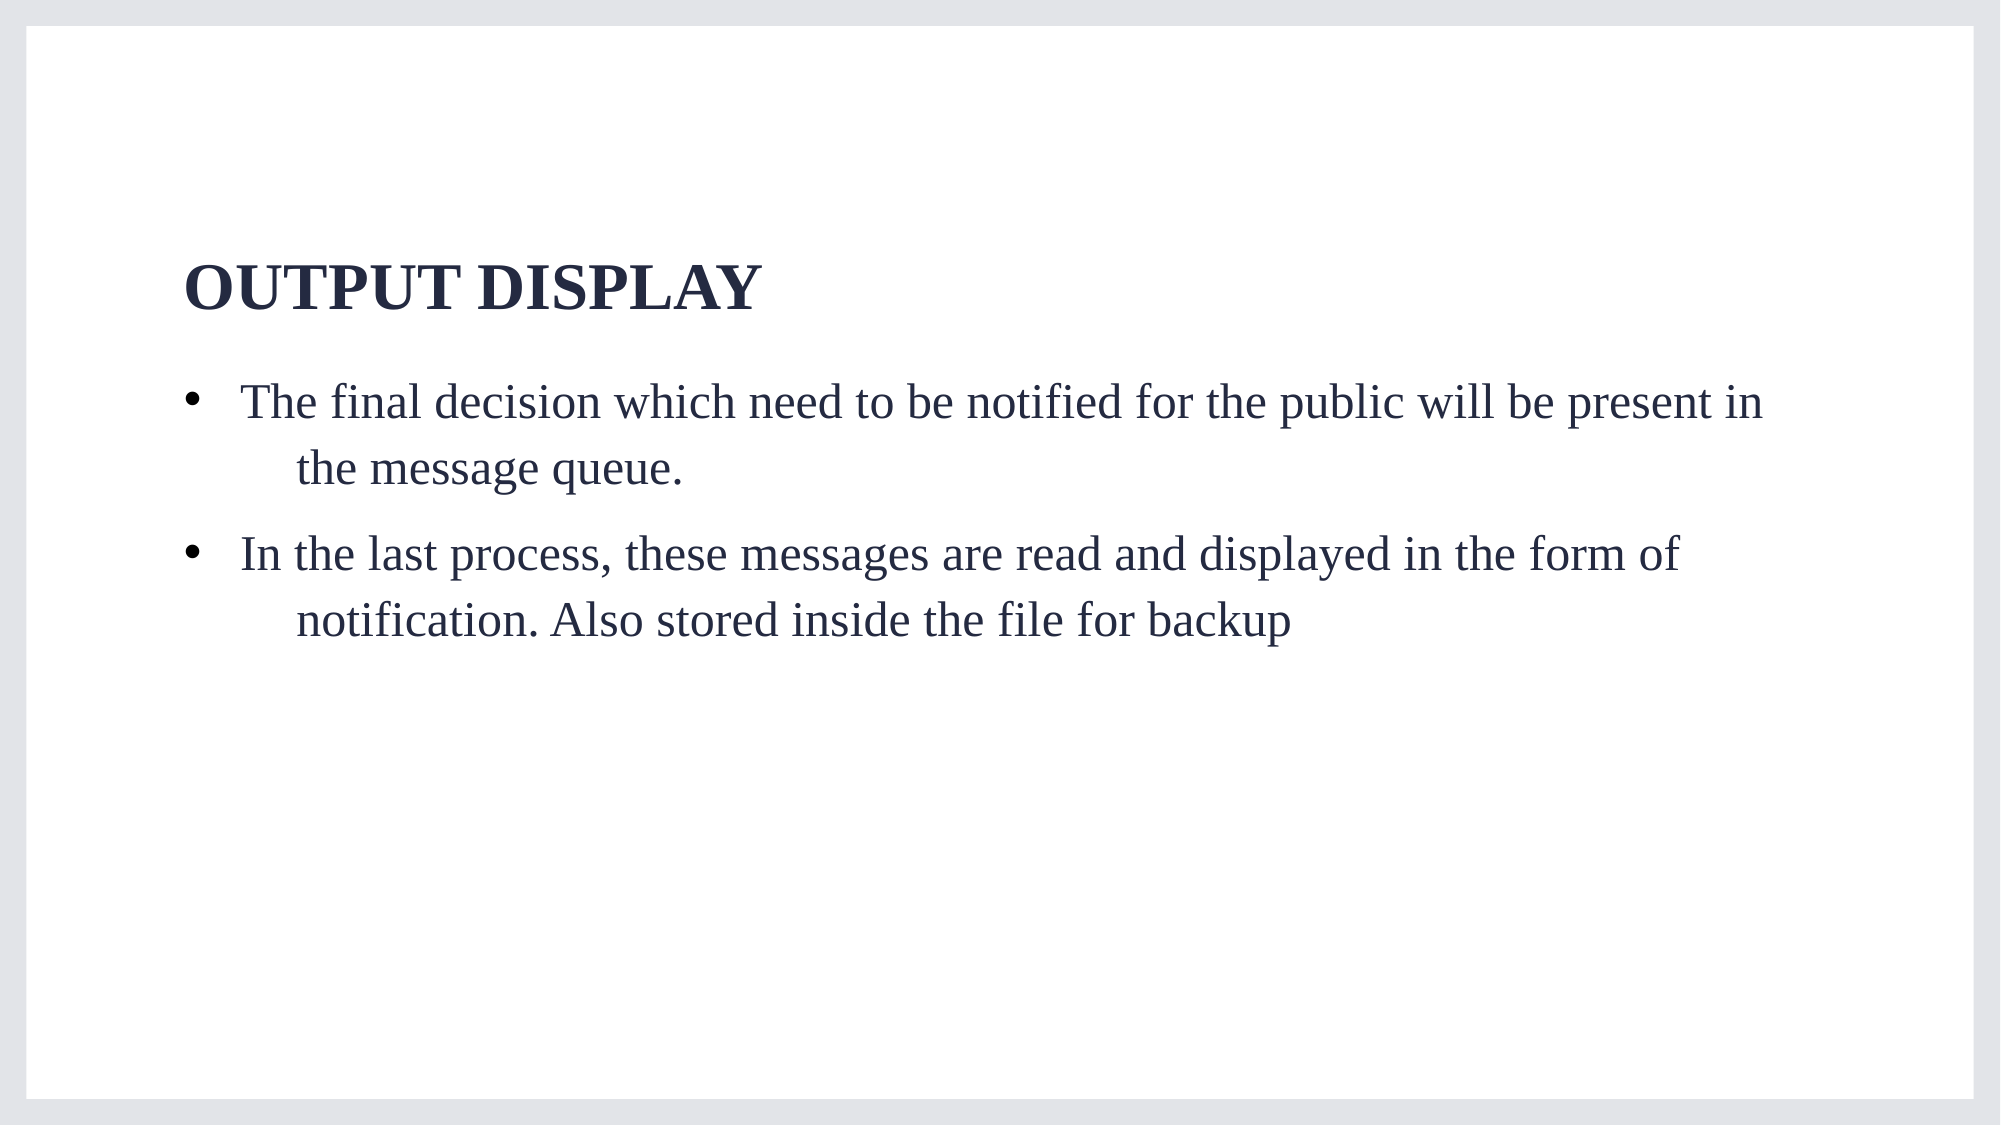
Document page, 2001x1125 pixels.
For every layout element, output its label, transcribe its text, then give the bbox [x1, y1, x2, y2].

list The final decision which need to be notified for the public will be present in the message queue. In the last process, these messages are read and displayed in the form of notification. Also stored inside the file for backup [168, 354, 1832, 1006]
title OUTPUT DISPLAY [168, 118, 1832, 331]
